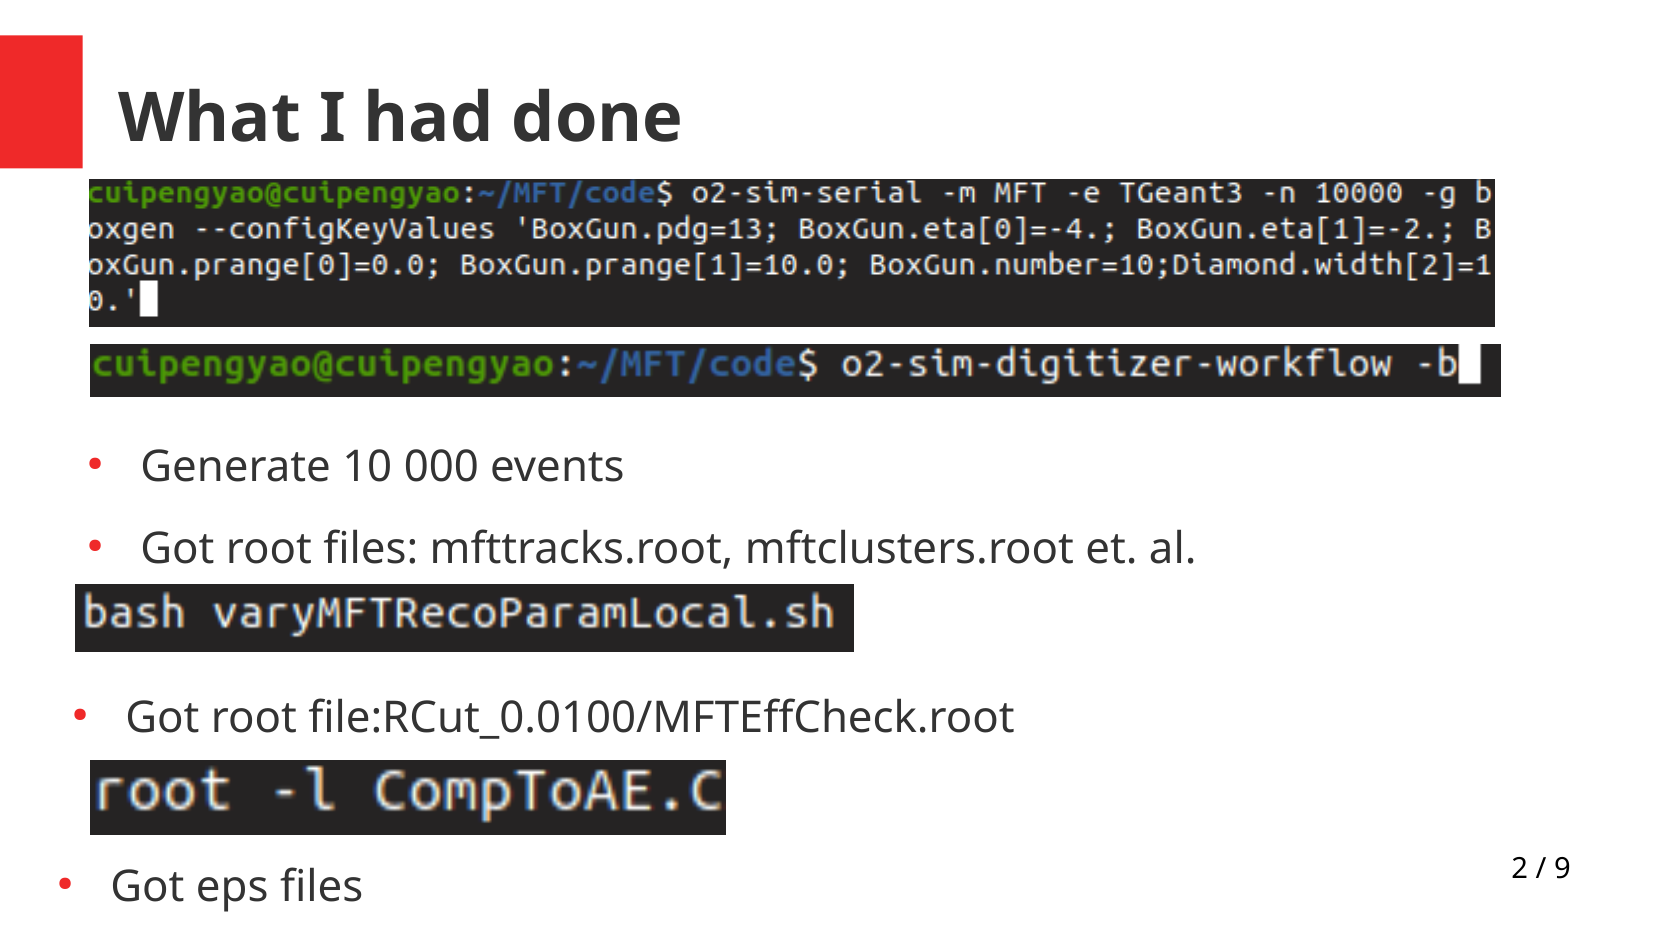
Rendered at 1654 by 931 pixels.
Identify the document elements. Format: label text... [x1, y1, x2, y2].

list Got eps files [39, 855, 1501, 916]
picture [89, 179, 1495, 327]
list Got root file:RCut_0.0100/MFTEffCheck.root [54, 685, 1516, 761]
picture [90, 344, 1501, 397]
title What I had done [118, 37, 1571, 193]
picture [90, 760, 726, 835]
picture [75, 584, 854, 652]
list Generate 10 000 events Got root files: mfttracks.root, mftclusters.root et. al. [69, 435, 1531, 571]
